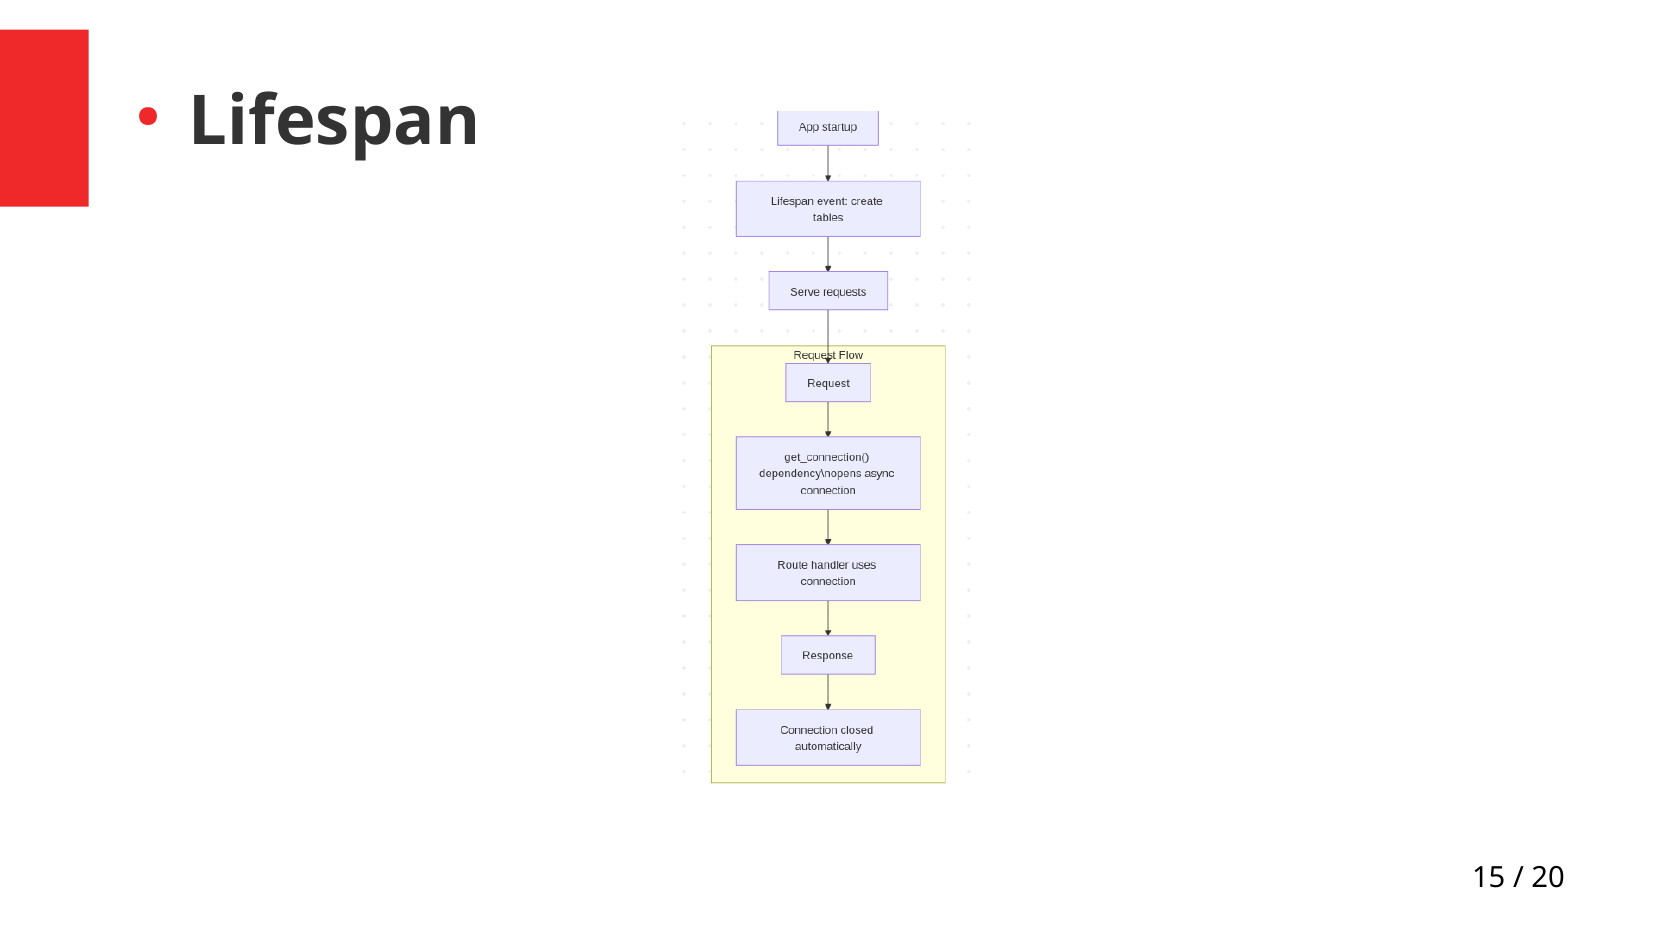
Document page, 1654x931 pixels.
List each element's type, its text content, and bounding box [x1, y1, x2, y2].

picture [675, 93, 977, 798]
title Lifespan [118, 29, 1595, 207]
